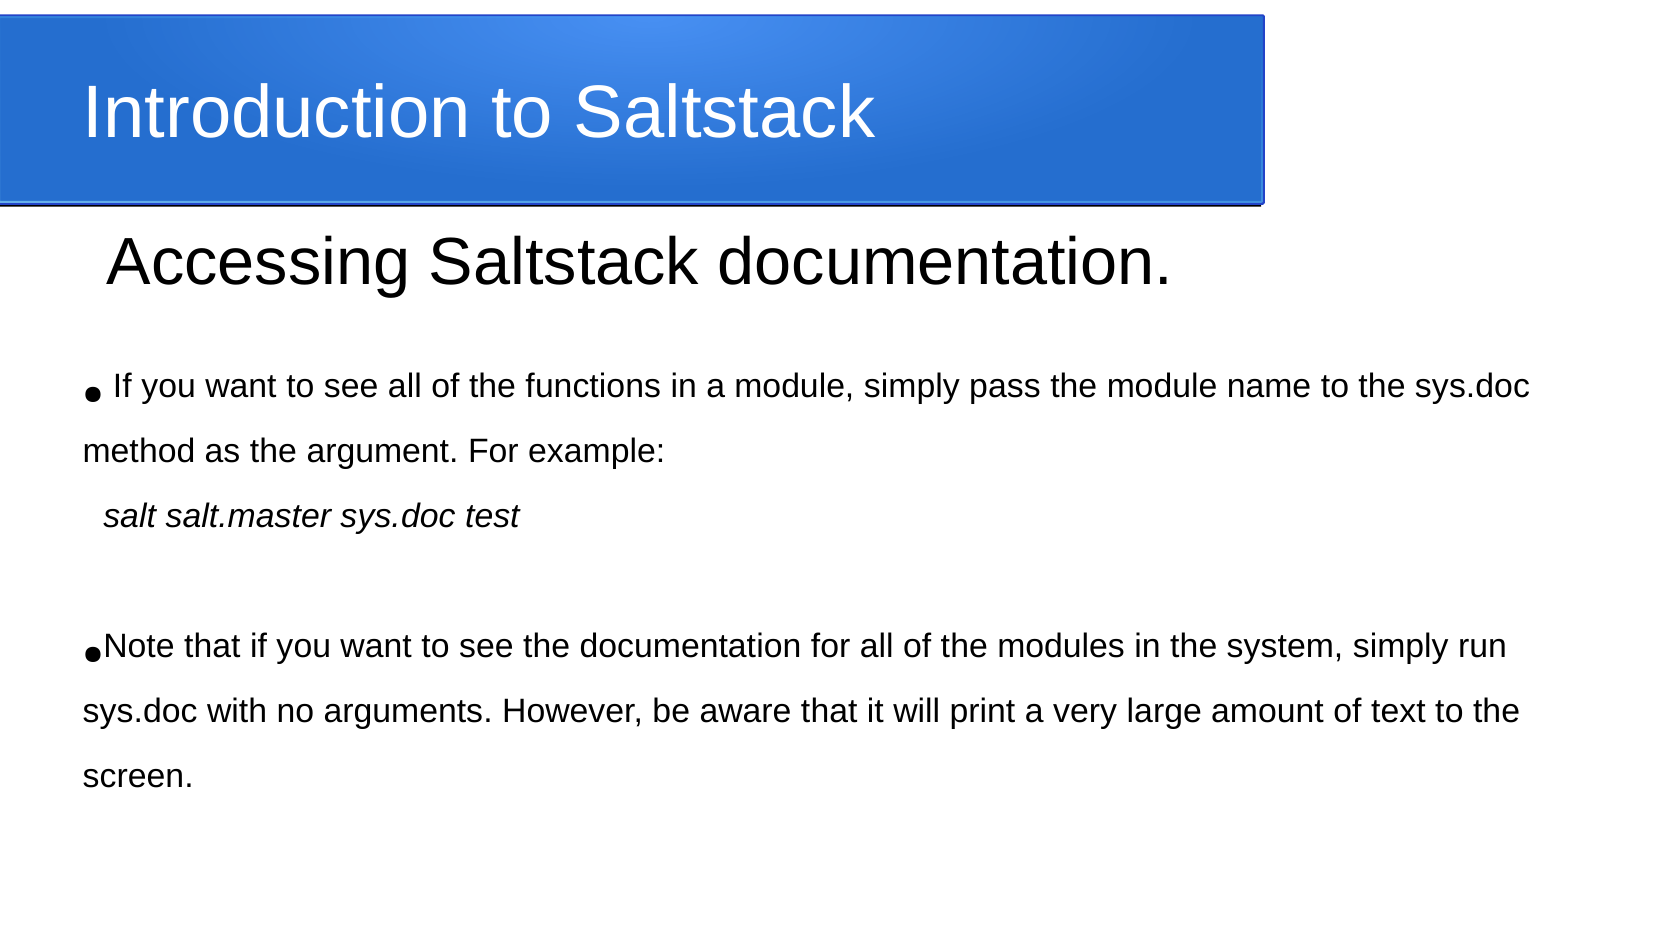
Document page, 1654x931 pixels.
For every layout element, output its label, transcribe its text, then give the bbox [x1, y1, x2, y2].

subtitle Accessing Saltstack documentation. If you want to see all of the functions in a module, simply pass the module name to the sys.doc method as the argument. For example: salt salt.master sys.doc test Note that if you want to see the documentation for all of the modules in the system, simply run sys.doc with no arguments. However, be aware that it will print a very large amount of text to the screen. [82, 224, 1571, 819]
title Introduction to Saltstack [82, 35, 1235, 189]
